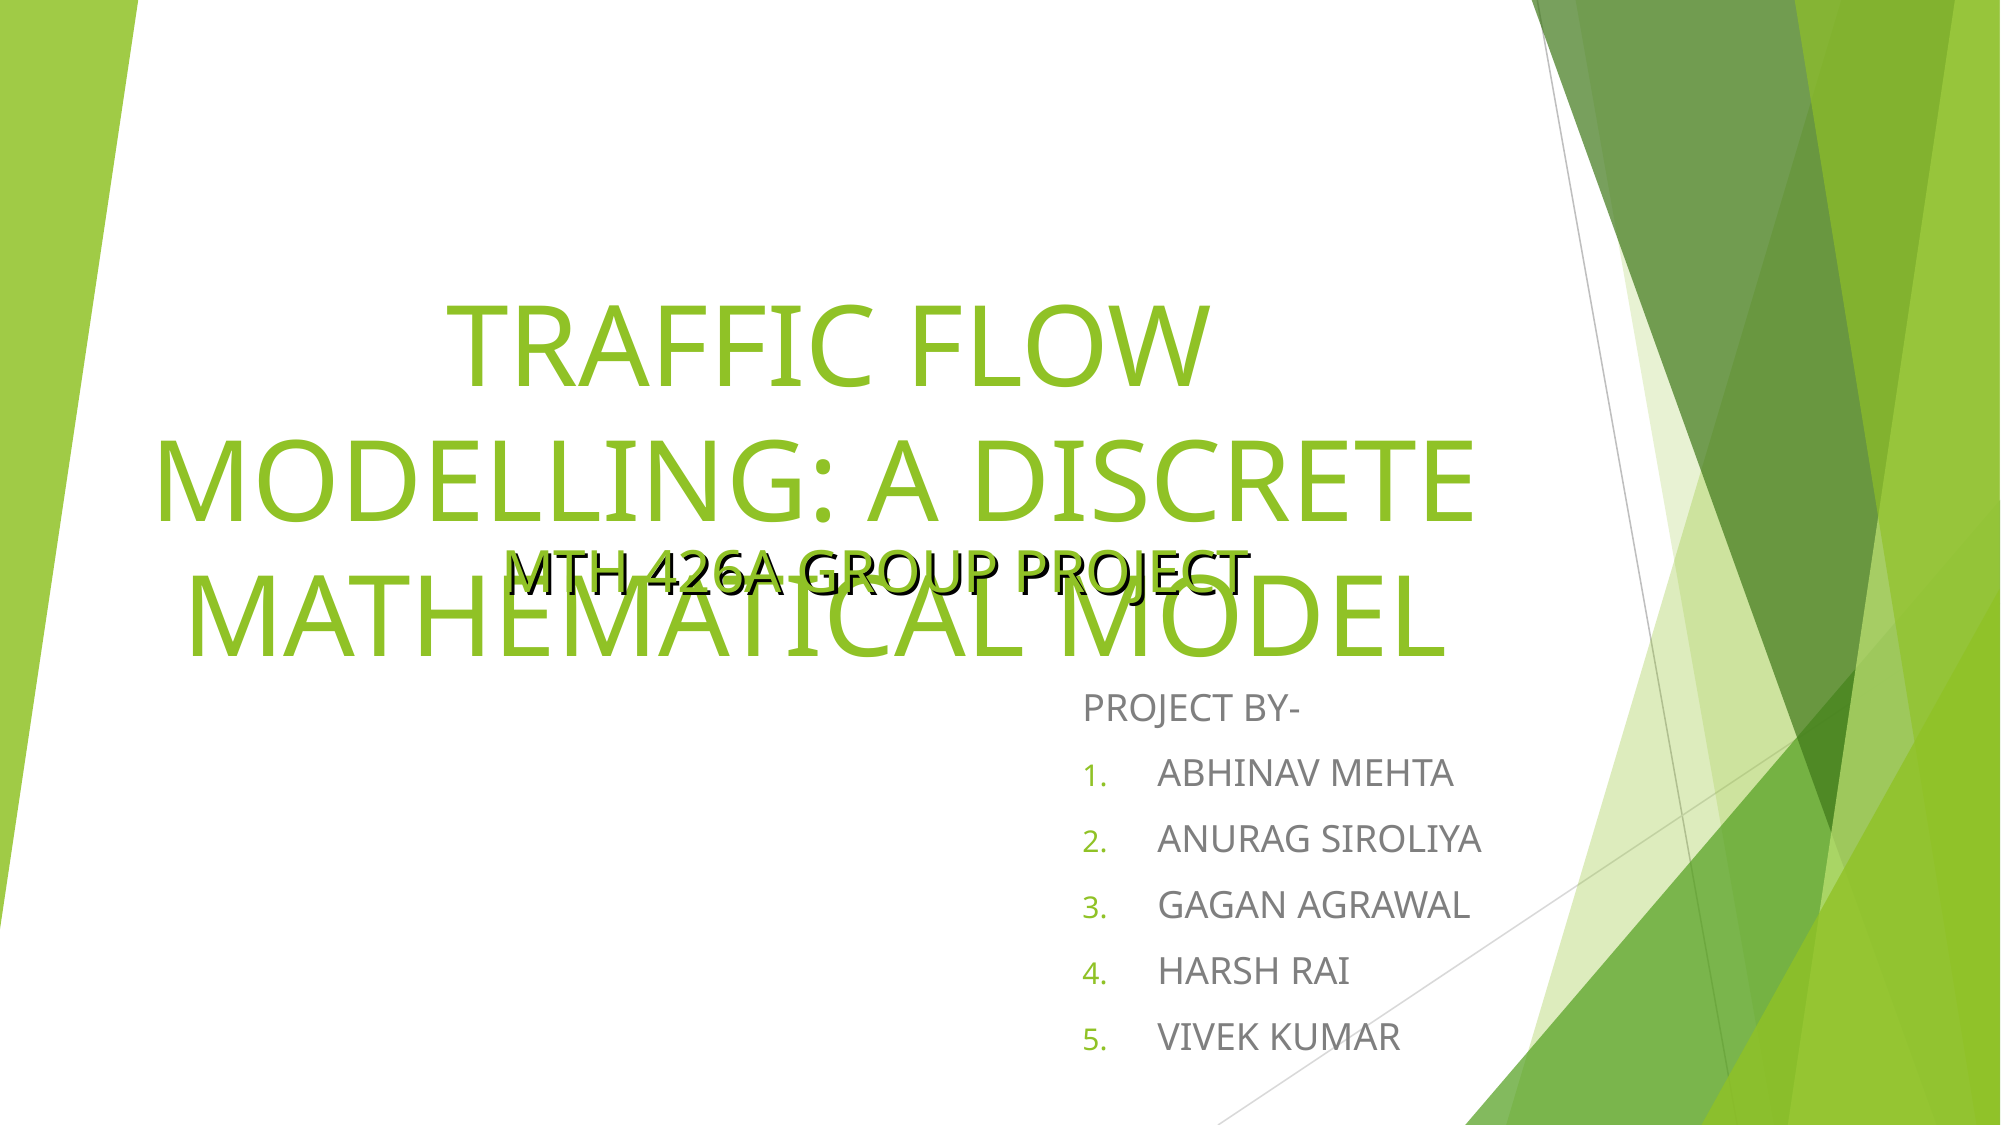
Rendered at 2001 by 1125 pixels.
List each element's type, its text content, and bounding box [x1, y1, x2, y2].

text_box MTH 426A GROUP PROJECT [232, 526, 1518, 613]
subtitle PROJECT BY- ABHINAV MEHTA ANURAG SIROLIYA GAGAN AGRAWAL HARSH RAI VIVEK KUMAR [1067, 676, 1967, 1108]
title TRAFFIC FLOW MODELLING: A DISCRETE MATHEMATICAL MODEL [65, 266, 1566, 507]
